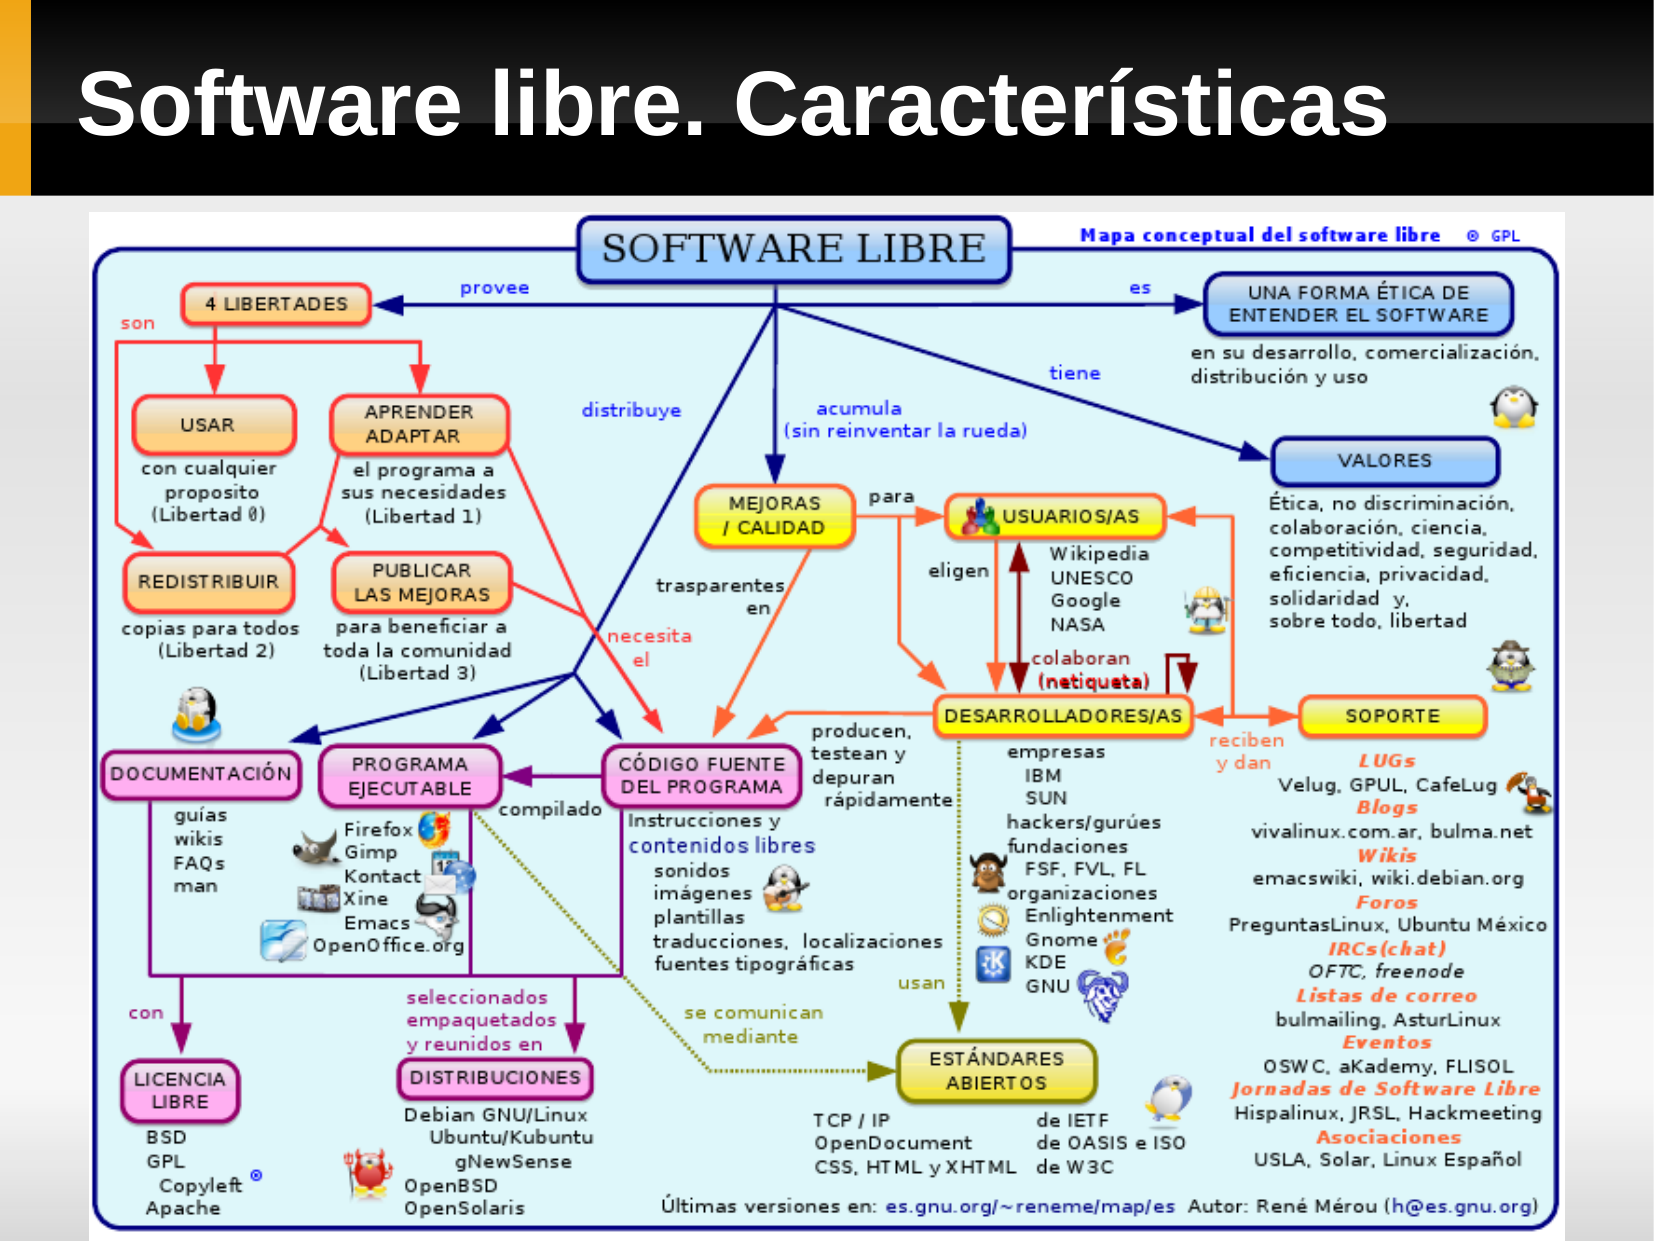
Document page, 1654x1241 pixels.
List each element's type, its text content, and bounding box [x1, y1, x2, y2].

picture [0, 0, 1654, 1241]
title Software libre. Características [76, 0, 1565, 208]
